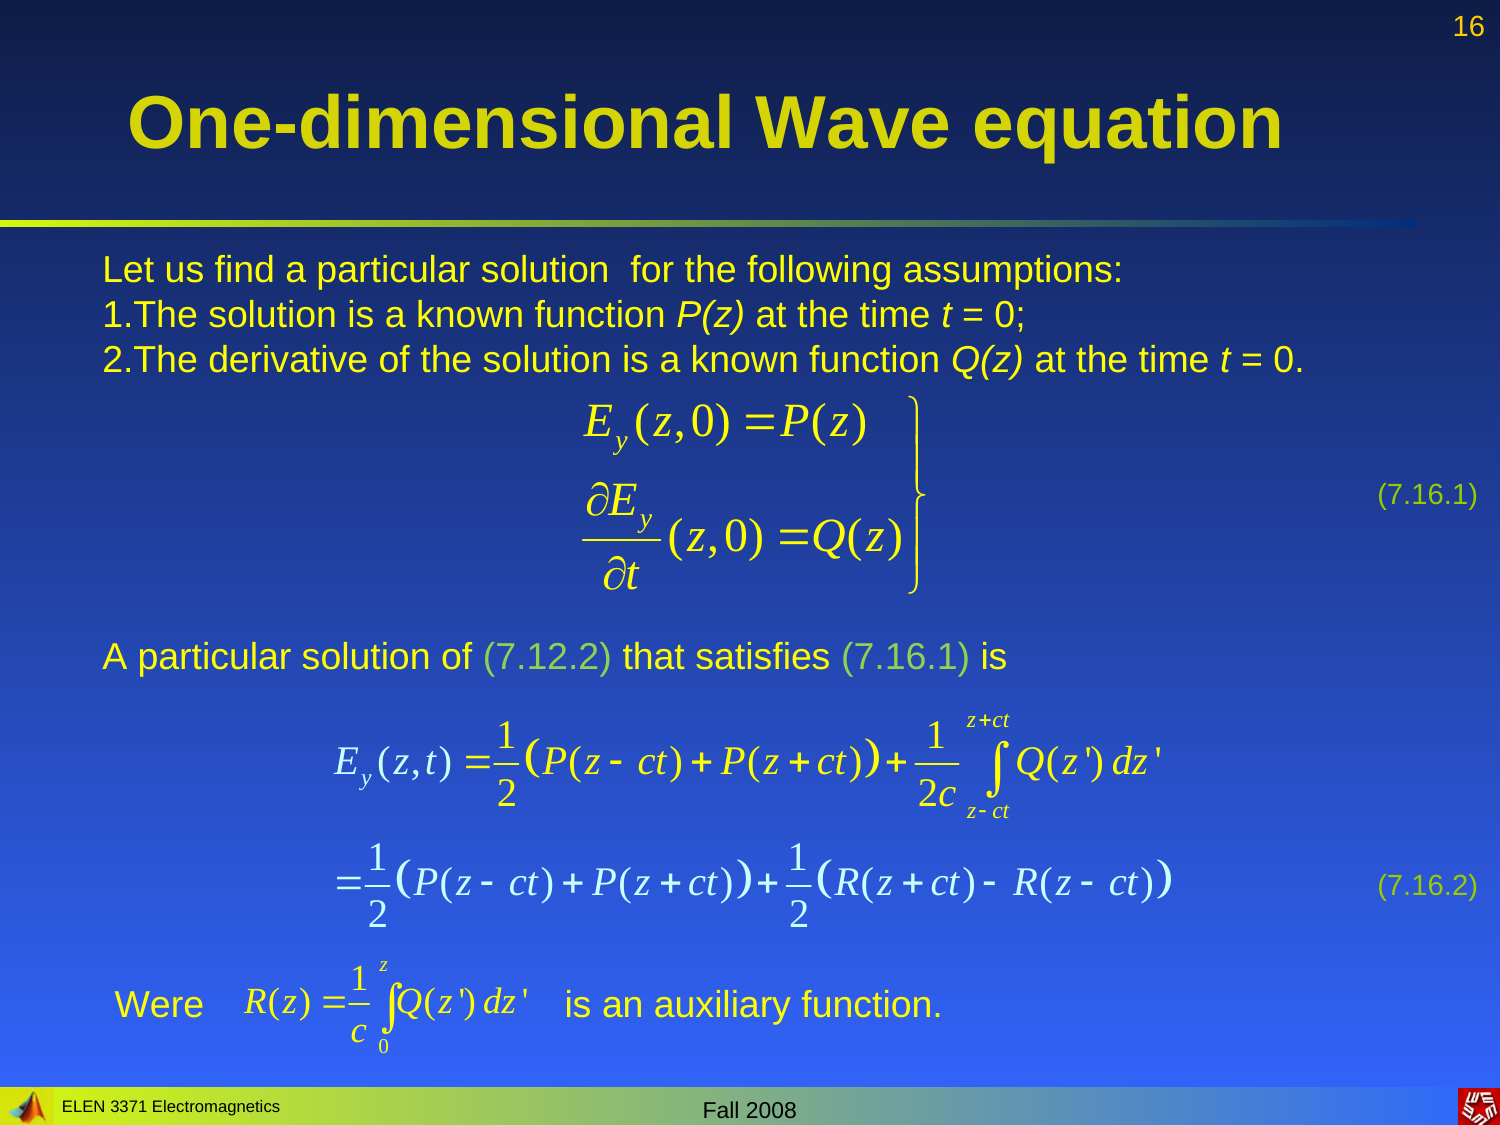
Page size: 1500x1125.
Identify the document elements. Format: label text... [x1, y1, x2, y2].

text_box A particular solution of (7.12.2) that satisfies (7.16.1) is [87, 624, 1413, 686]
chart [326, 699, 1176, 938]
title One-dimensional Wave equation [112, 37, 1388, 201]
text_box Were is an auxiliary function. [99, 971, 237, 1033]
picture [0, 1087, 54, 1125]
chart [575, 387, 938, 603]
picture [1458, 1088, 1500, 1125]
text_box Let us find a particular solution for the following assumptions: The solution is a known function P(z) at the time t = 0; The derivative of the solution is a known function Q(z) at the time t = 0. [87, 237, 1388, 388]
text_box (7.16.2) [1362, 859, 1500, 910]
text_box Were is an auxiliary function. [533, 971, 1276, 1033]
chart [237, 948, 533, 1063]
text_box (7.16.1) [1362, 467, 1500, 518]
